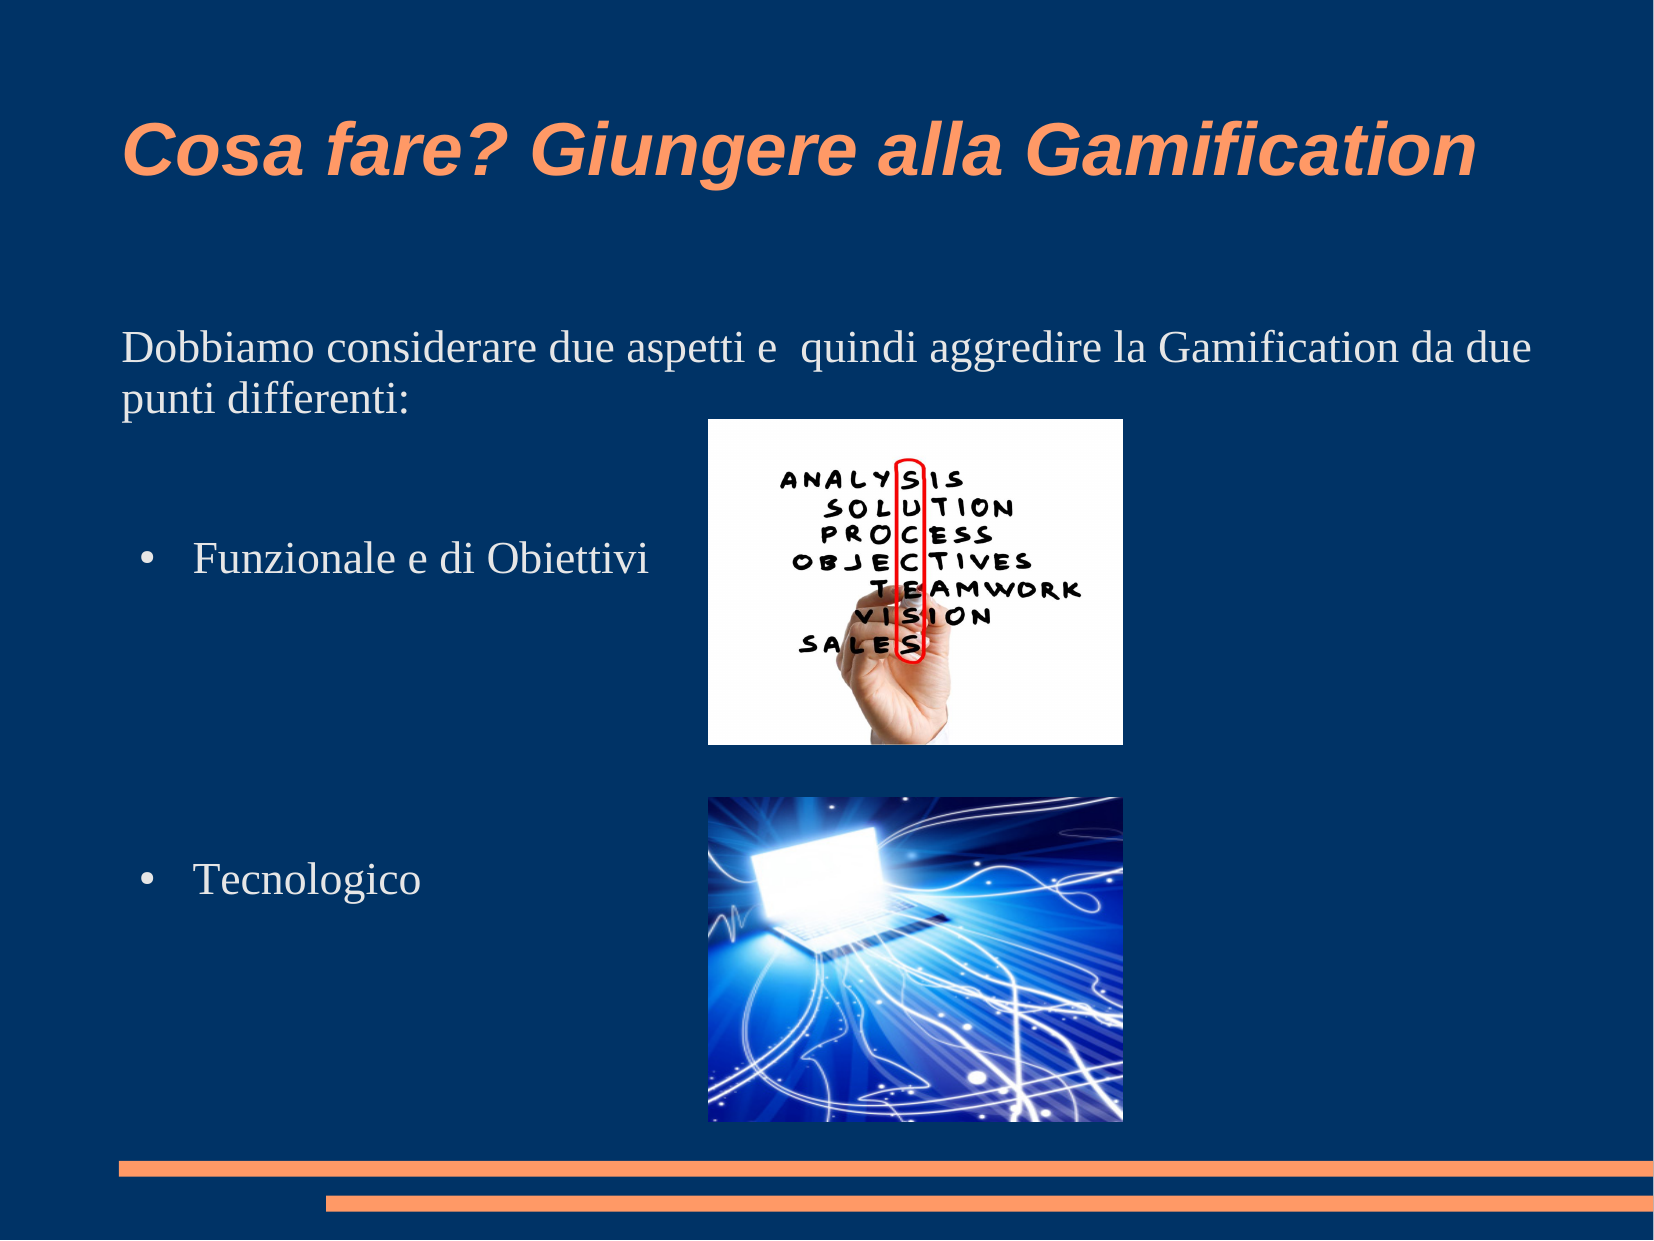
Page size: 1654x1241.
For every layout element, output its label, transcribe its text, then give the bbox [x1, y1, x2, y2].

picture [708, 419, 1123, 745]
picture [708, 797, 1123, 1123]
title Cosa fare? Giungere alla Gamification [121, 46, 1534, 254]
list Dobbiamo considerare due aspetti e quindi aggredire la Gamification da due punti differenti: Funzionale e di Obiettivi Tecnologico [121, 322, 1561, 1132]
